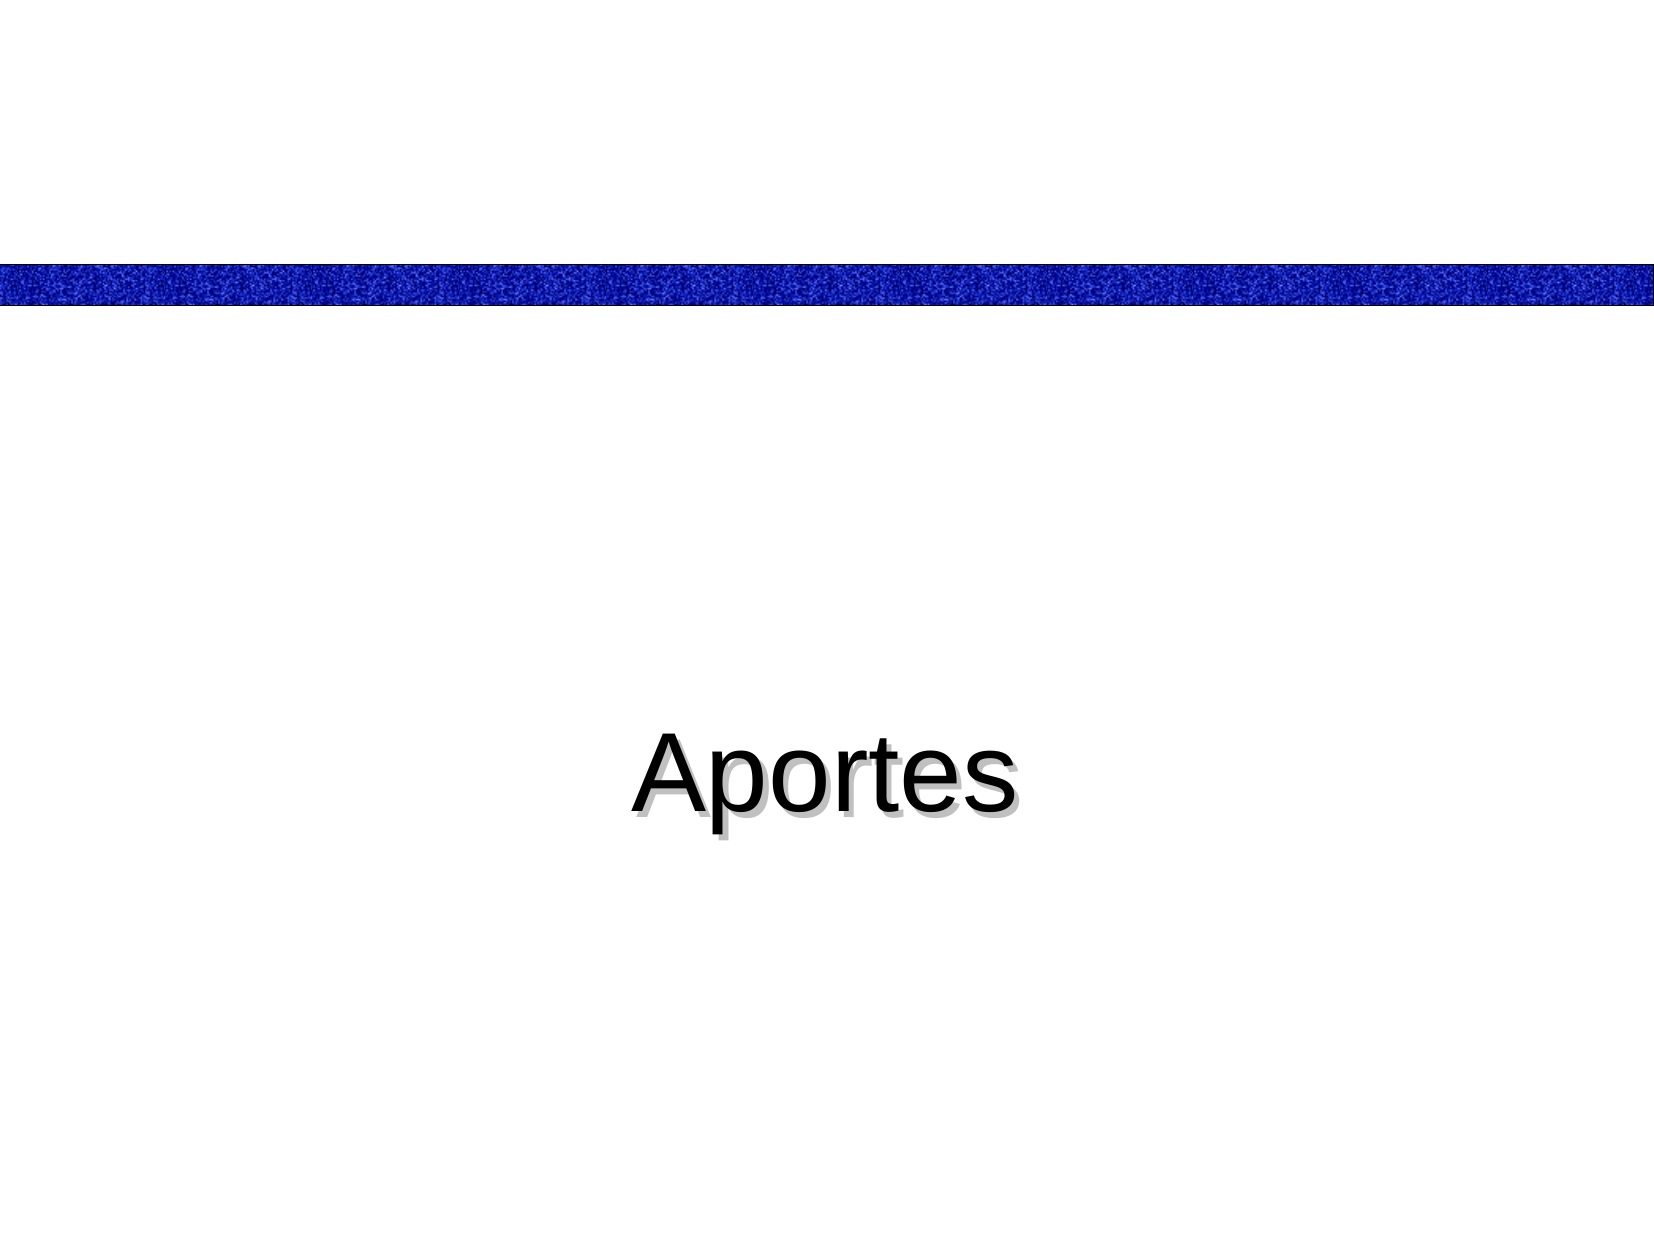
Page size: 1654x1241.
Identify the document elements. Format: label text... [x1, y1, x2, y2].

picture [0, 265, 1653, 305]
subtitle Aportes [101, 370, 1549, 1175]
